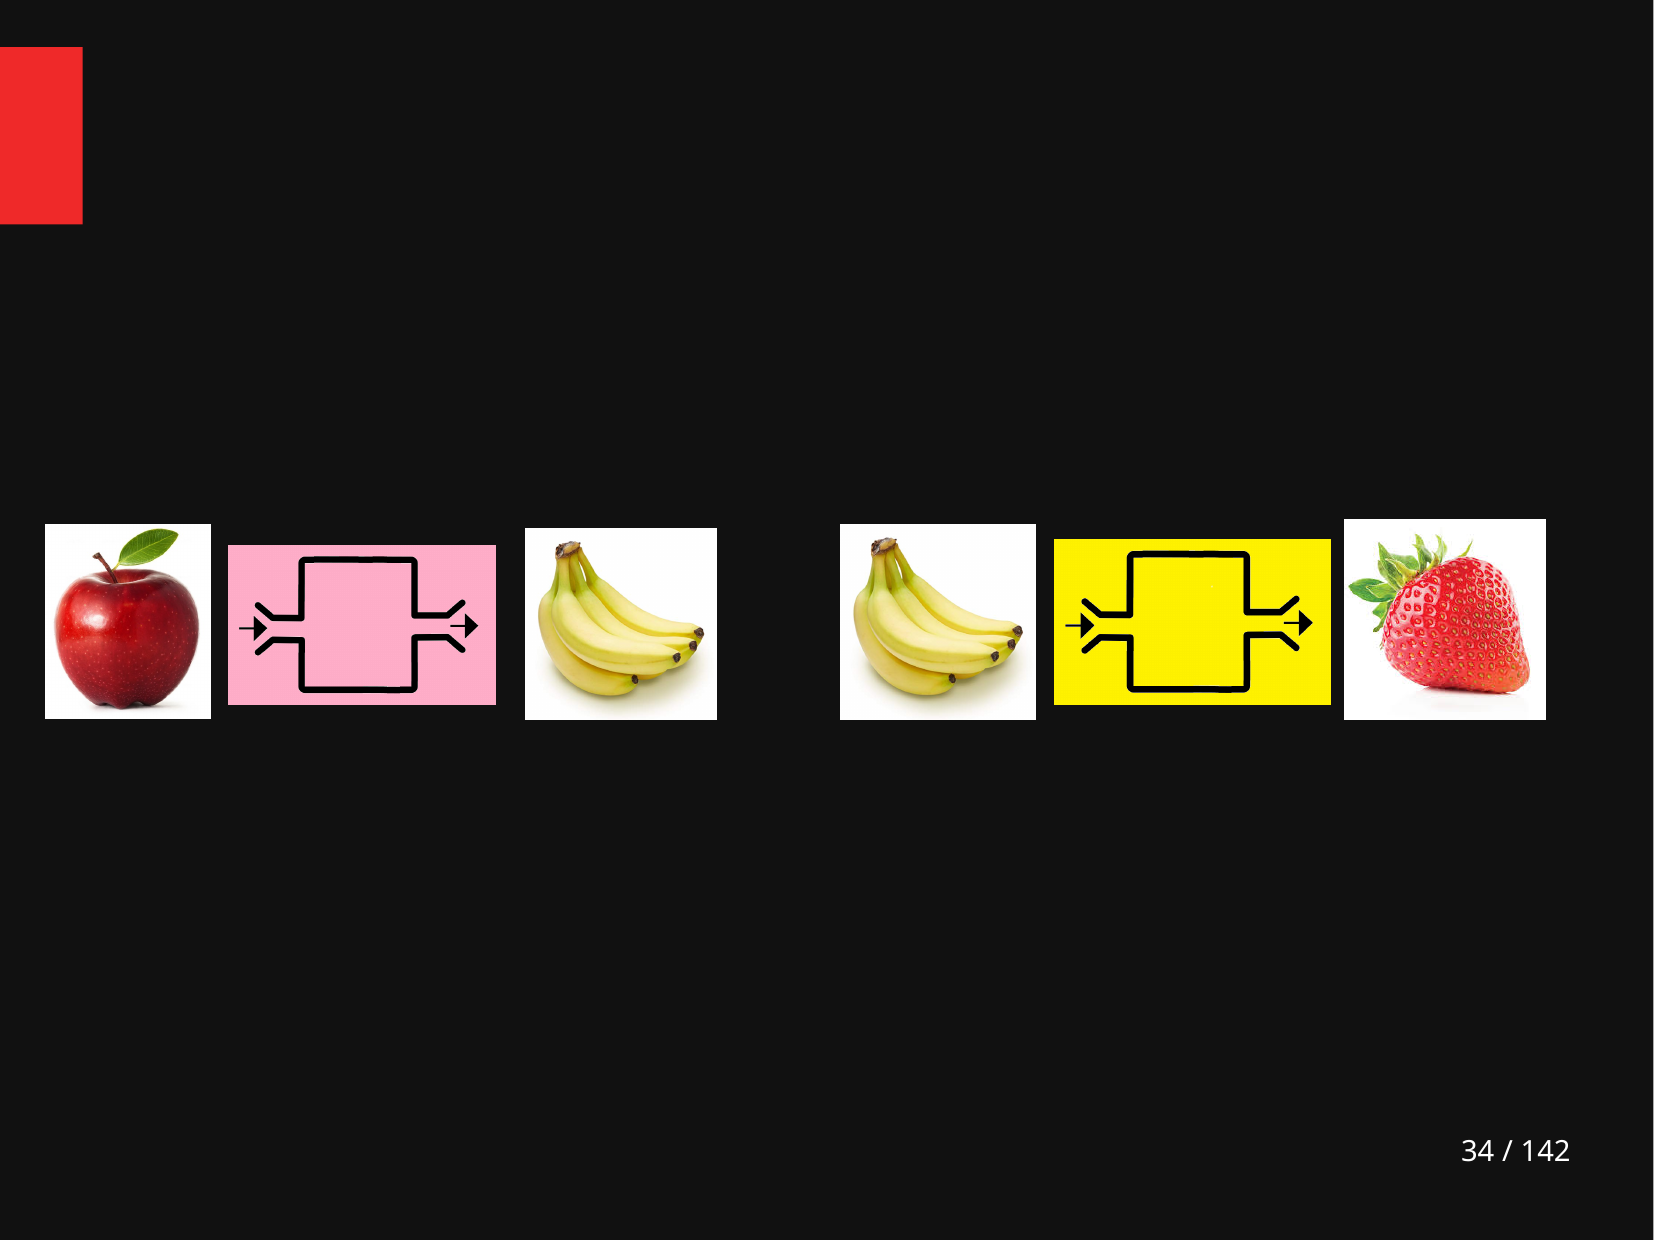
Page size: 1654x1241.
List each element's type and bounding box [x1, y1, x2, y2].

picture [228, 545, 496, 706]
picture [840, 524, 1036, 721]
picture [1054, 539, 1331, 706]
picture [525, 528, 717, 721]
picture [1344, 519, 1546, 721]
picture [45, 524, 211, 719]
